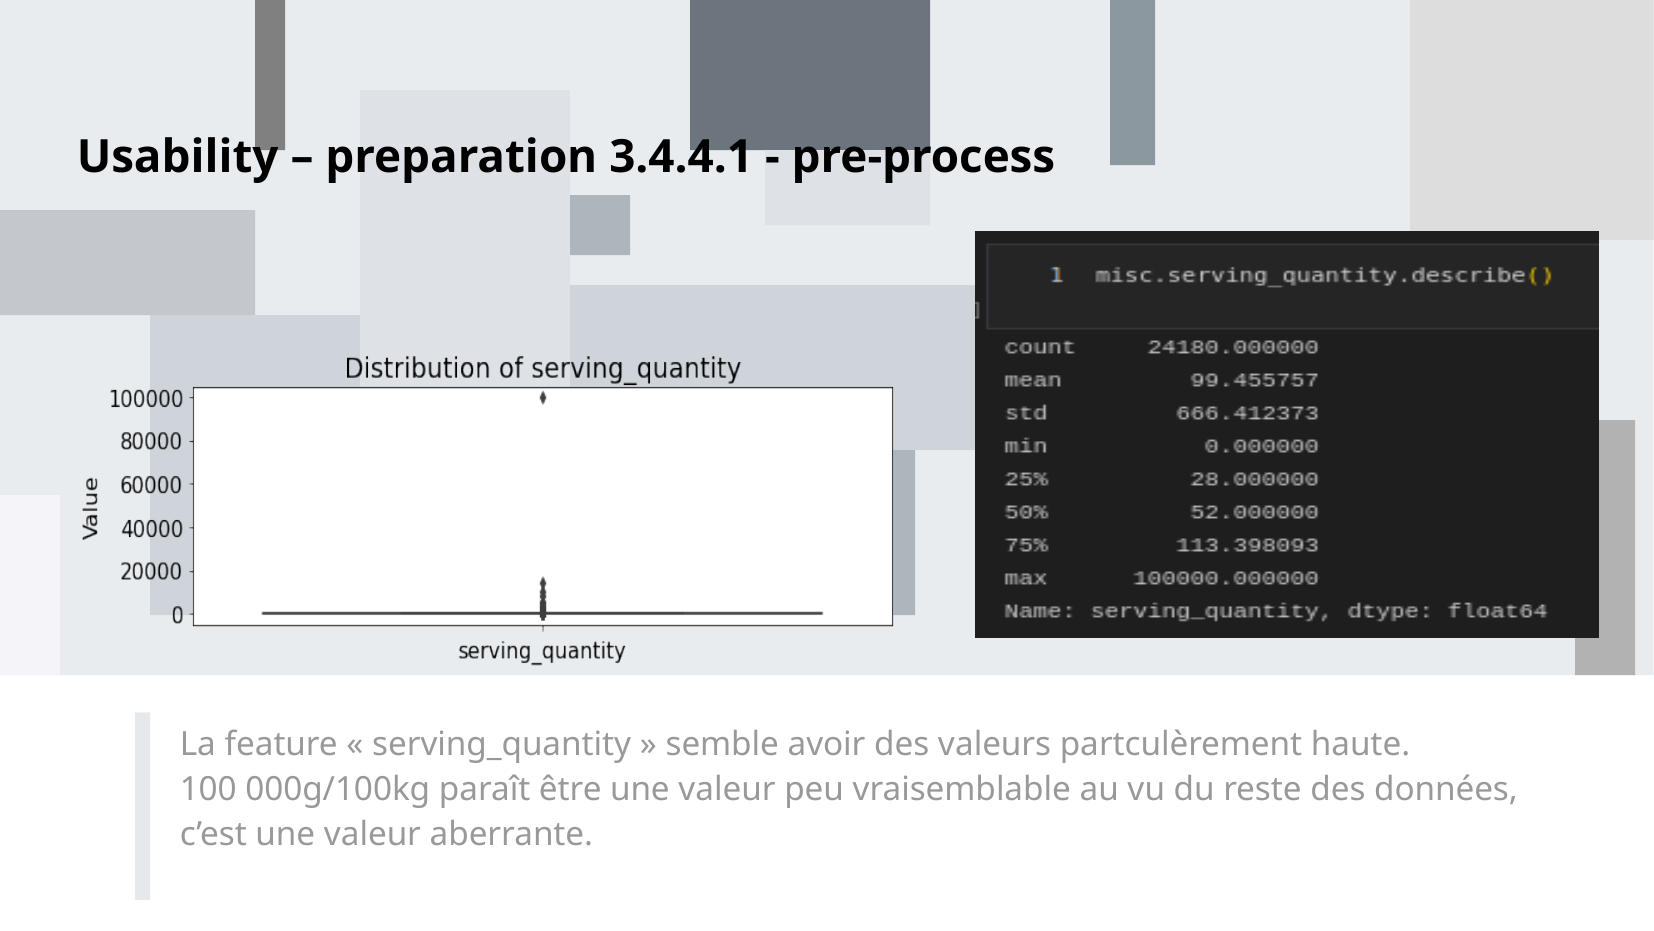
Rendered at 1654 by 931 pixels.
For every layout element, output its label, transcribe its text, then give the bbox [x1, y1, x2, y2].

title Usability – preparation 3.4.4.1 - pre-process [76, 76, 1565, 233]
text_box La feature « serving_quantity » semble avoir des valeurs partculèrement haute. 100 000g/100kg paraît être une valeur peu vraisemblable au vu du reste des données, c’est une valeur aberrante. [165, 712, 1538, 901]
text_box [135, 712, 151, 900]
picture [75, 346, 901, 676]
picture [975, 231, 1599, 638]
